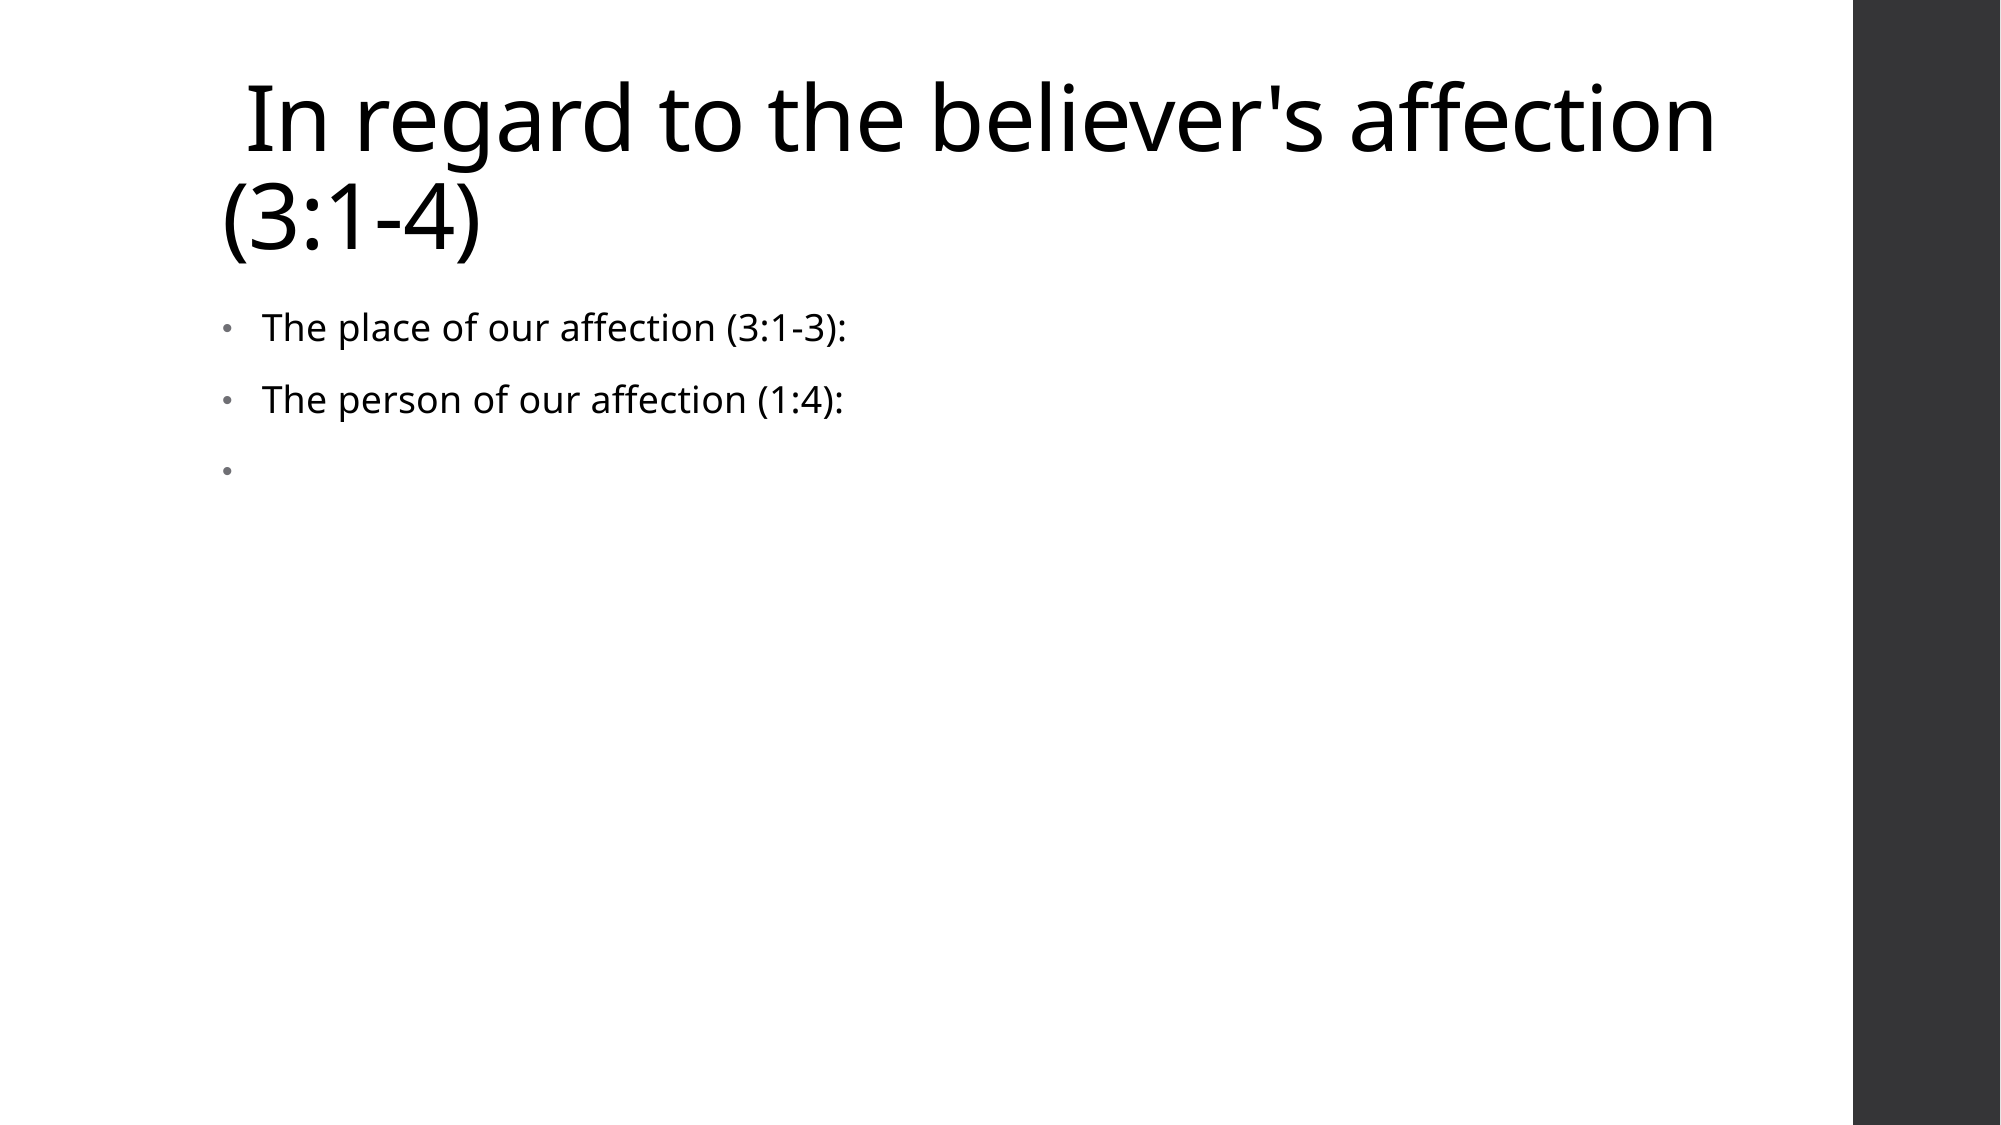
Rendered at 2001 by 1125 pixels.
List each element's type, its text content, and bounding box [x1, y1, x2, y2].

title In regard to the believer's affection (3:1-4) [206, 60, 1797, 278]
list The place of our affection (3:1-3): The person of our affection (1:4): [206, 299, 1617, 1014]
